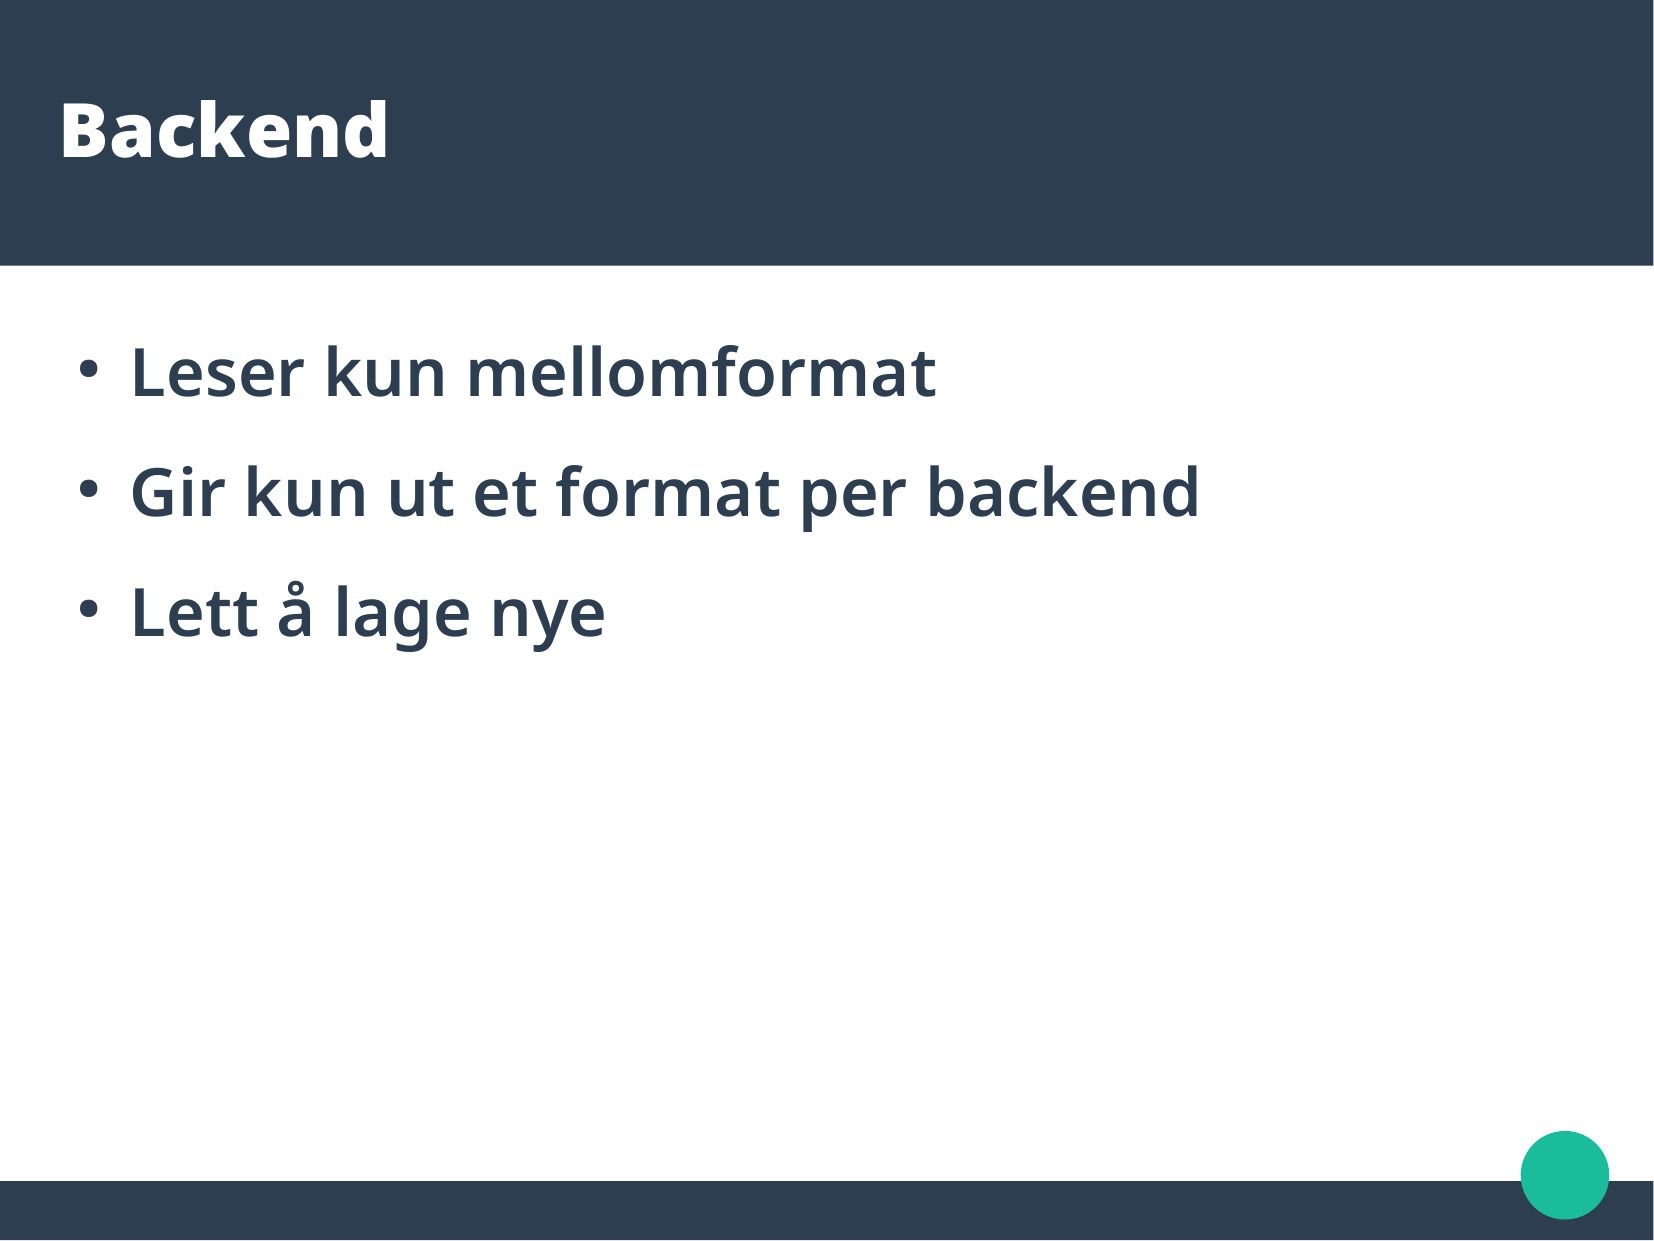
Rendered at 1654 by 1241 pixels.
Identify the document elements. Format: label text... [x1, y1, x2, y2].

list Leser kun mellomformat Gir kun ut et format per backend Lett å lage nye [59, 324, 1595, 1152]
title Backend [59, 49, 1595, 207]
